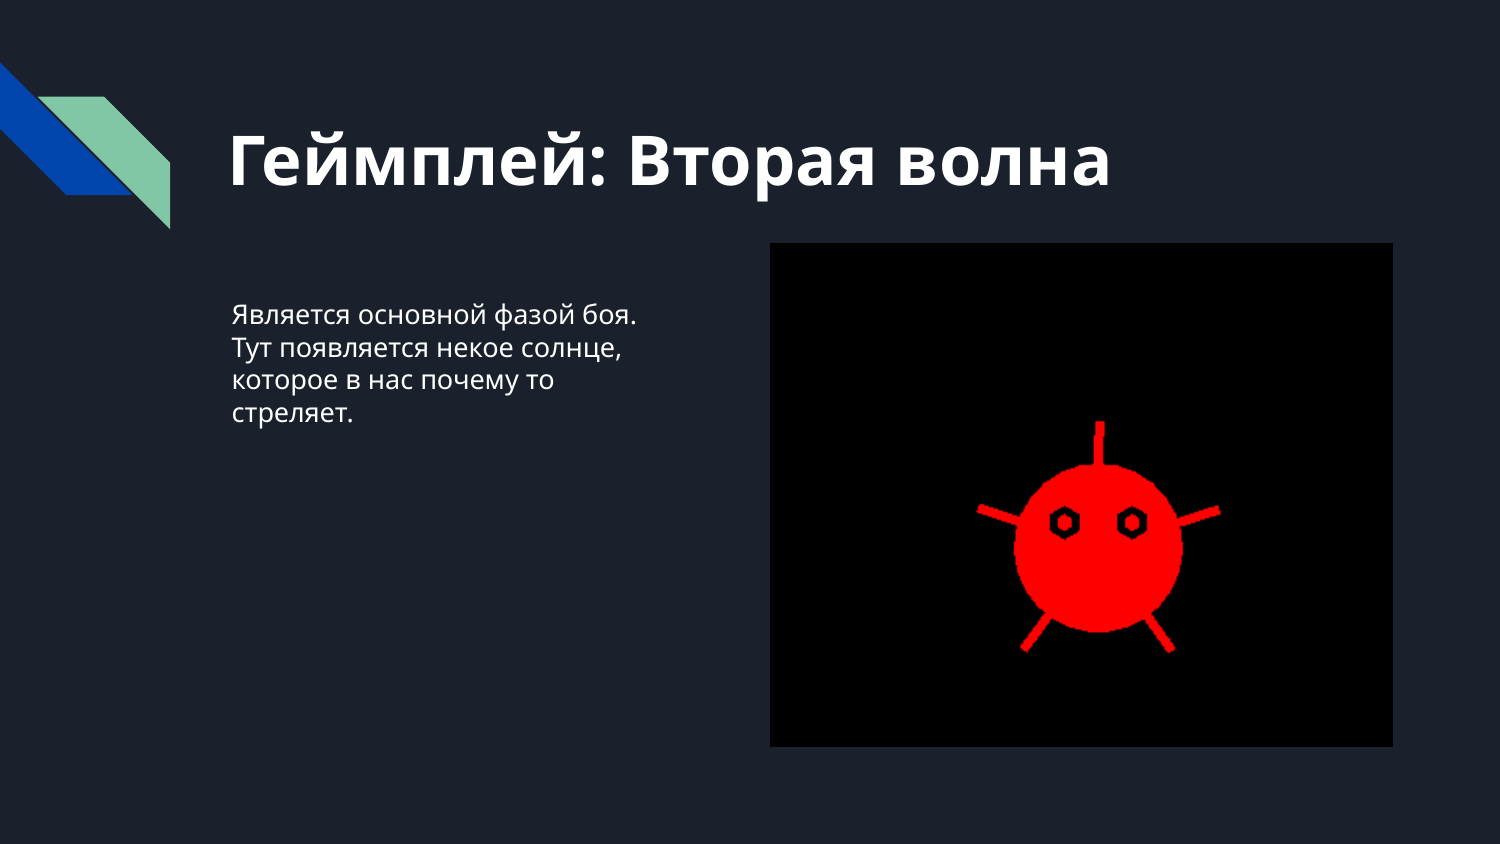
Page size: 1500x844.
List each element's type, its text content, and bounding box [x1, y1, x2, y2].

picture [770, 243, 1393, 747]
text_box Является основной фазой боя. Тут появляется некое солнце, которое в нас почему то стреляет. [216, 282, 695, 447]
title Геймплей: Вторая волна [212, 64, 1368, 215]
